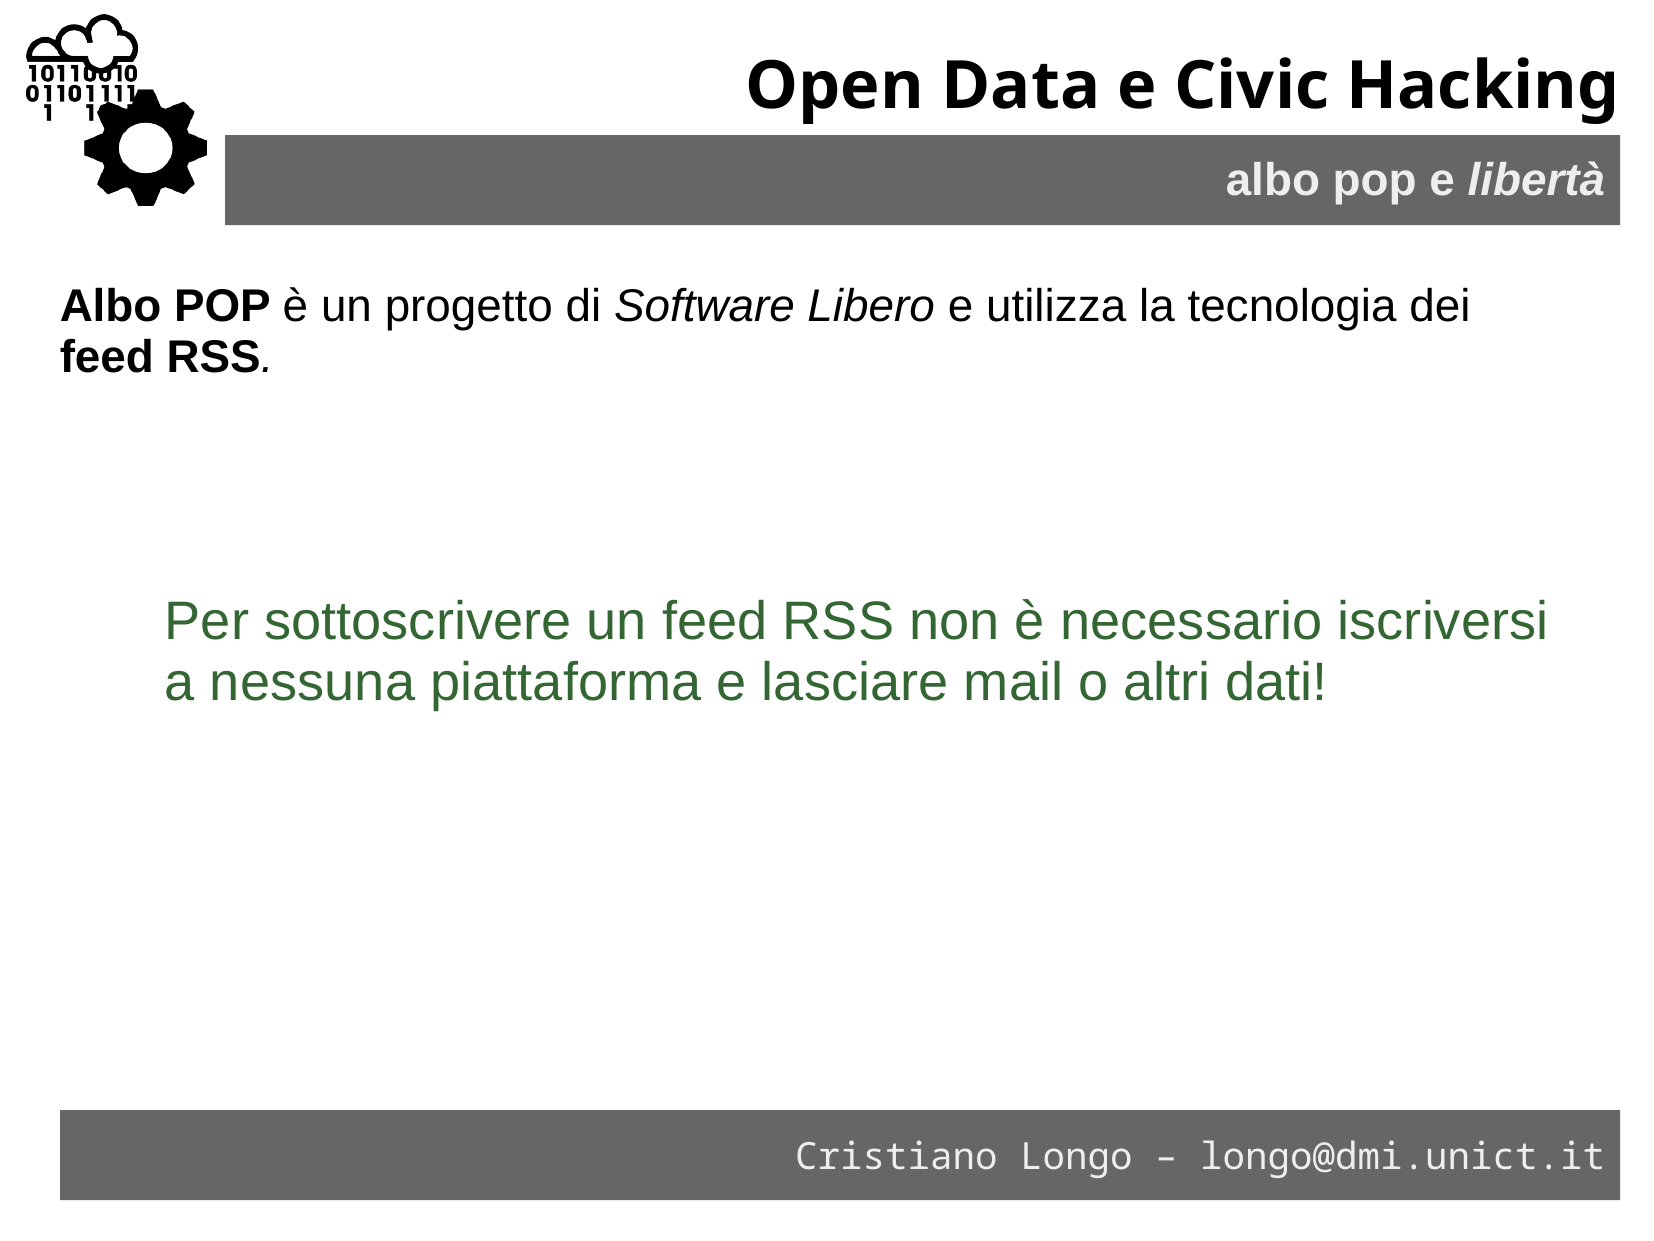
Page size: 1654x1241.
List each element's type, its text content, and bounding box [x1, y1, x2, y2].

text_box Albo POP è un progetto di Software Libero e utilizza la tecnologia dei feed RSS. [45, 272, 1576, 391]
text_box Open Data e Civic Hacking [285, 30, 1636, 129]
picture [26, 14, 207, 206]
text_box albo pop e libertà [225, 135, 1621, 226]
text_box Per sottoscrivere un feed RSS non è necessario iscriversi a nessuna piattaforma e lasciare mail o altri dati! [150, 583, 1576, 781]
text_box Cristiano Longo – longo@dmi.unict.it [60, 1110, 1621, 1201]
